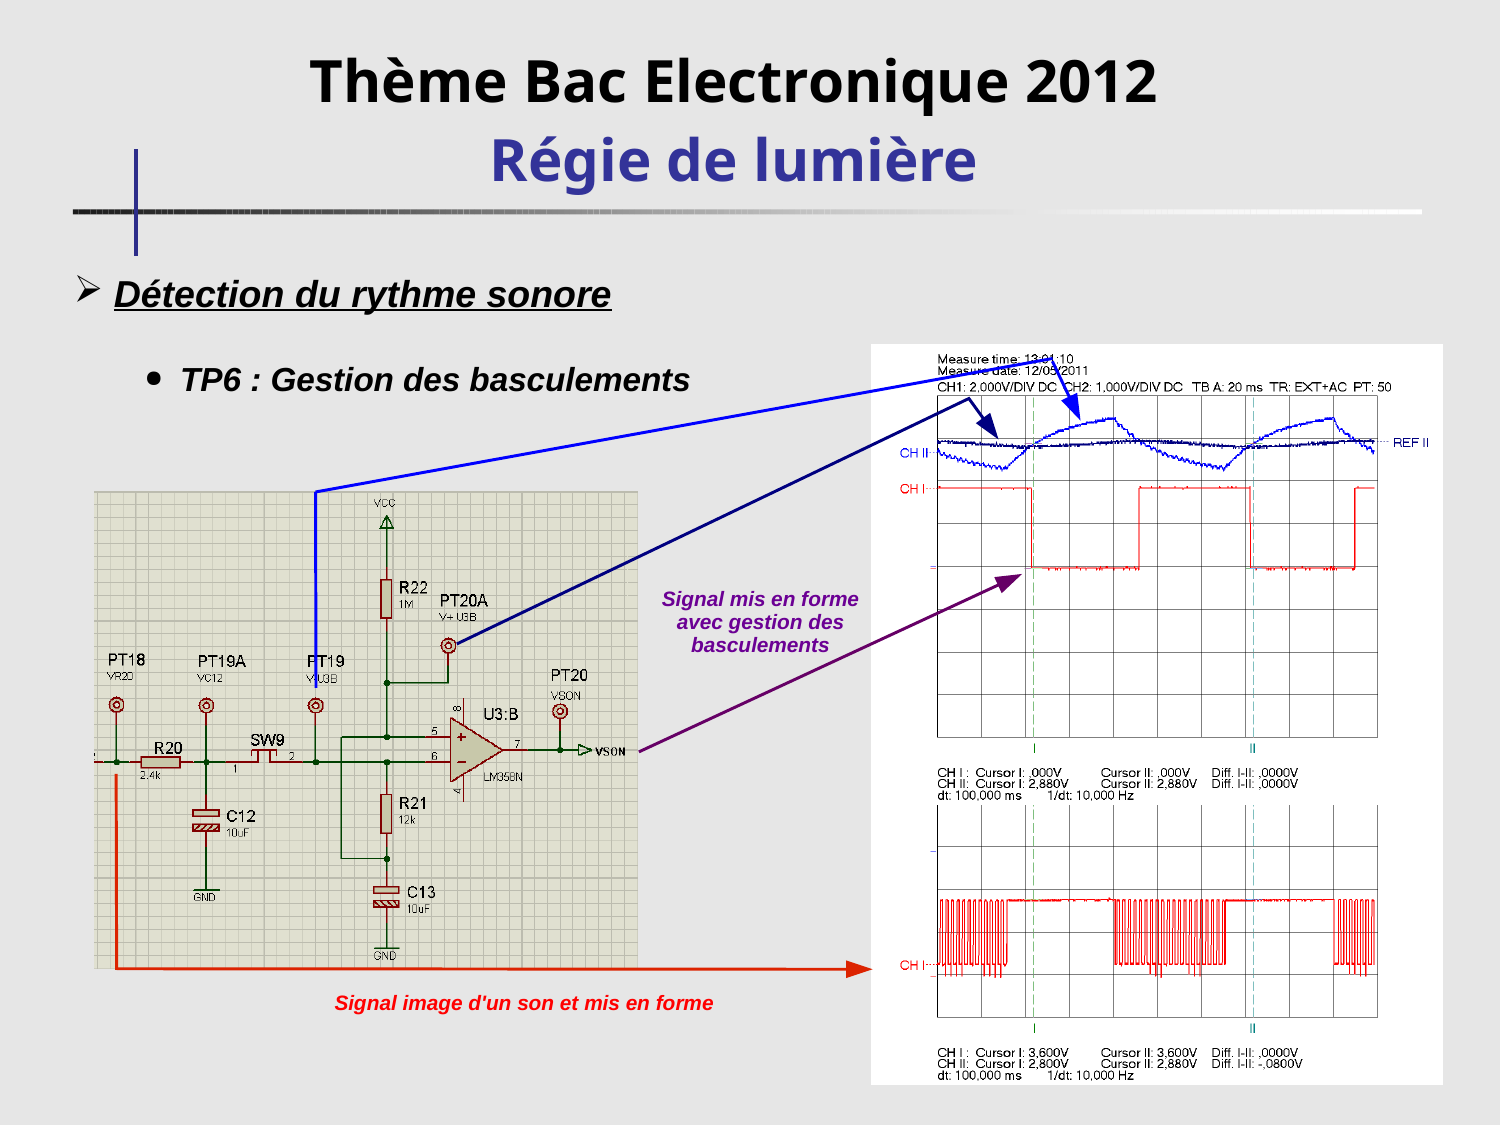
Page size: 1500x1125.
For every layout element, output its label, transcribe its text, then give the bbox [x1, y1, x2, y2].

text_box TP6 : Gestion des basculements [94, 354, 749, 407]
text_box Thème Bac Electronique 2012 Régie de lumière [263, 32, 1206, 190]
picture [871, 344, 1443, 1085]
text_box Détection du rythme sonore [59, 265, 684, 366]
picture [94, 491, 638, 969]
text_box Signal image d'un son et mis en forme [291, 983, 757, 1023]
text_box Signal mis en forme avec gestion des basculements [623, 580, 898, 671]
text_box [138, 209, 1422, 215]
text_box [72, 209, 134, 215]
